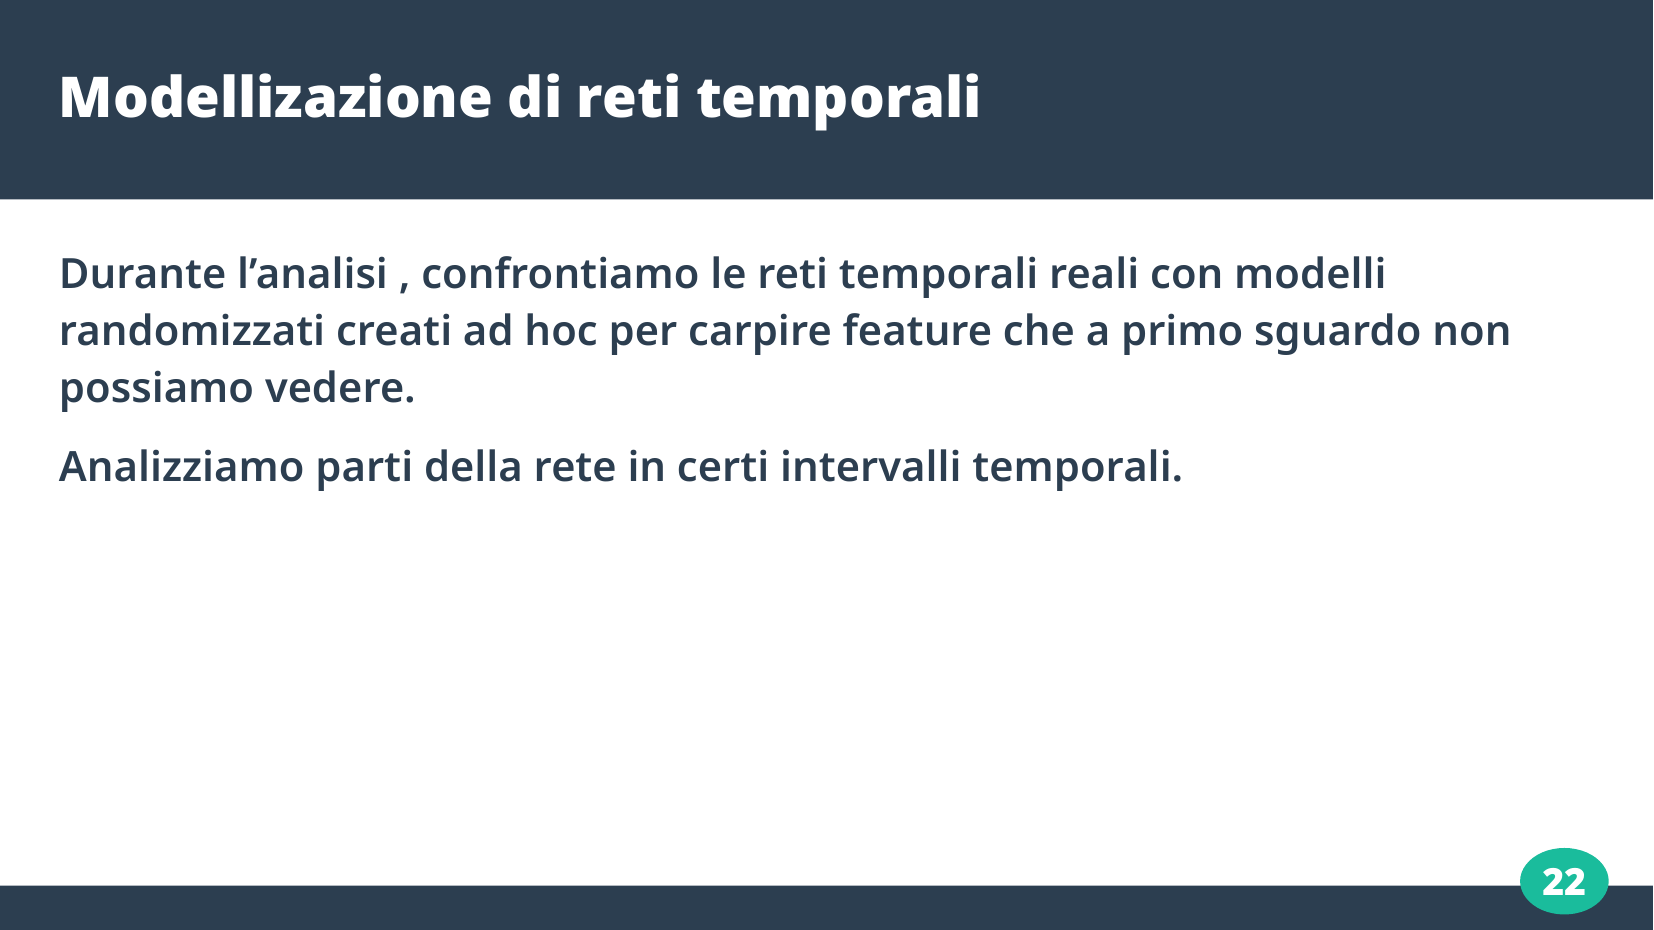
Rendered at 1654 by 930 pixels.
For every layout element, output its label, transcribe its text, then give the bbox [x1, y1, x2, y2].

list Durante l’analisi , confrontiamo le reti temporali reali con modelli randomizzati creati ad hoc per carpire feature che a primo sguardo non possiamo vedere. Analizziamo parti della rete in certi intervalli temporali. [58, 243, 1594, 864]
title Modellizazione di reti temporali [58, 36, 1594, 155]
